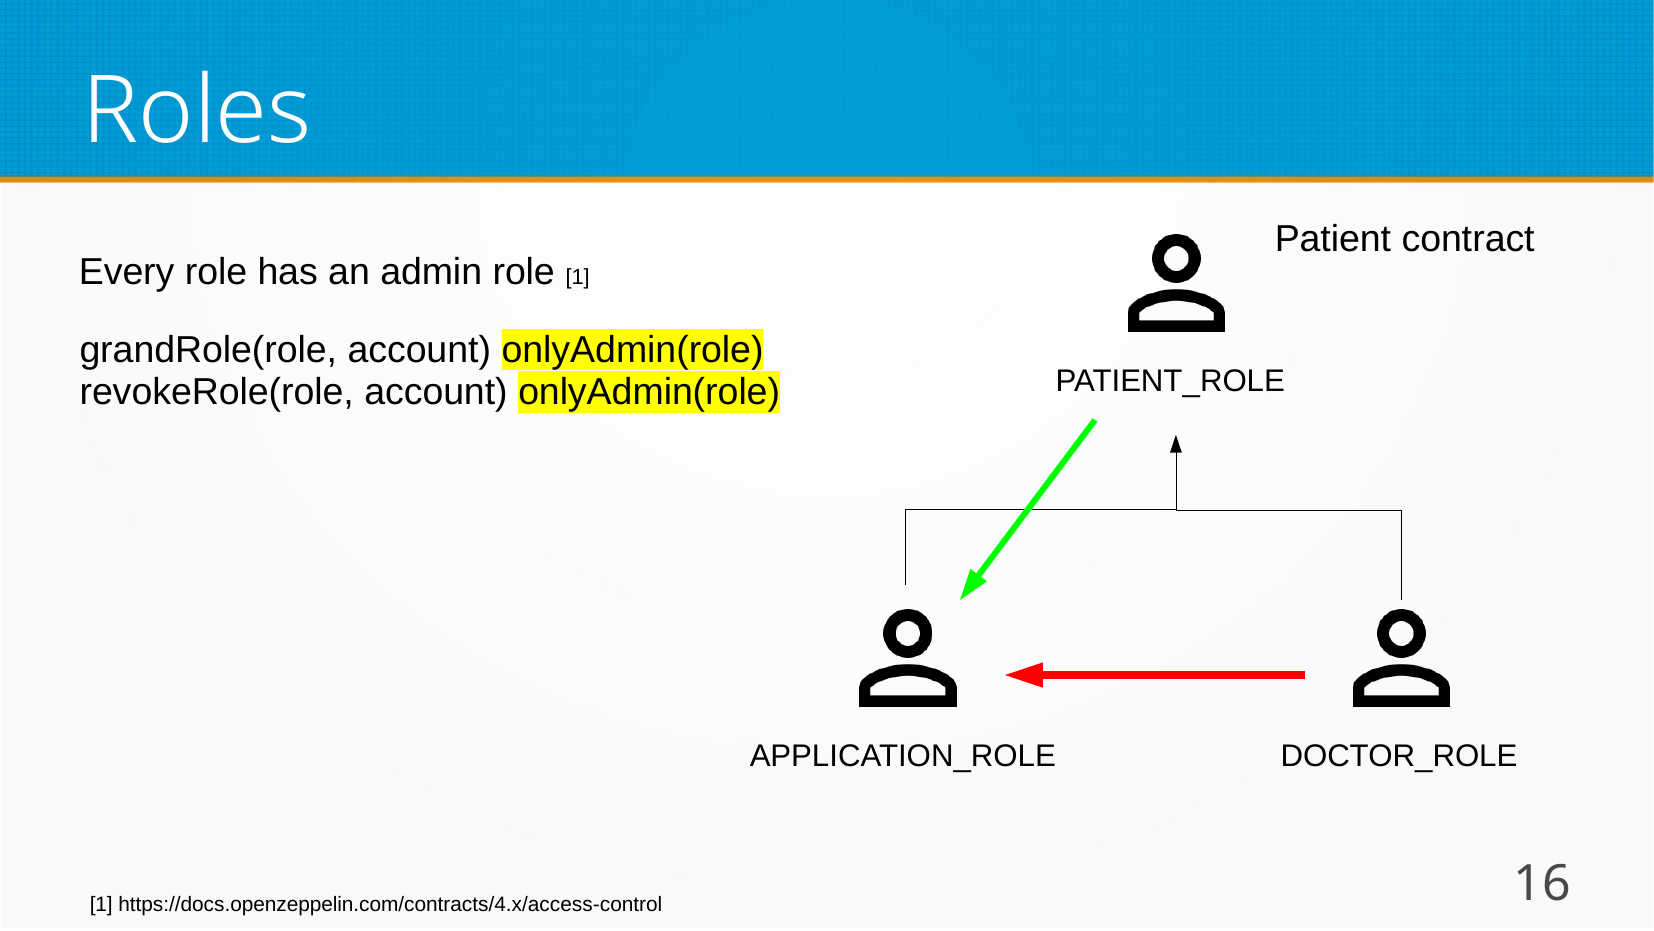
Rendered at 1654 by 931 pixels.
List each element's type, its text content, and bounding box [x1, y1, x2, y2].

text_box [1] https://docs.openzeppelin.com/contracts/4.x/access-control [75, 885, 678, 924]
title Roles [82, 14, 1571, 171]
text_box Patient contract [1260, 210, 1550, 267]
text_box Every role has an admin role [1] [64, 243, 605, 301]
text_box PATIENT_ROLE [1040, 355, 1311, 405]
text_box DOCTOR_ROLE [1265, 730, 1536, 781]
text_box grandRole(role, account) onlyAdmin(role) revokeRole(role, account) onlyAdmin(role) [64, 321, 796, 421]
picture [0, 175, 1654, 931]
text_box APPLICATION_ROLE [735, 730, 1081, 780]
